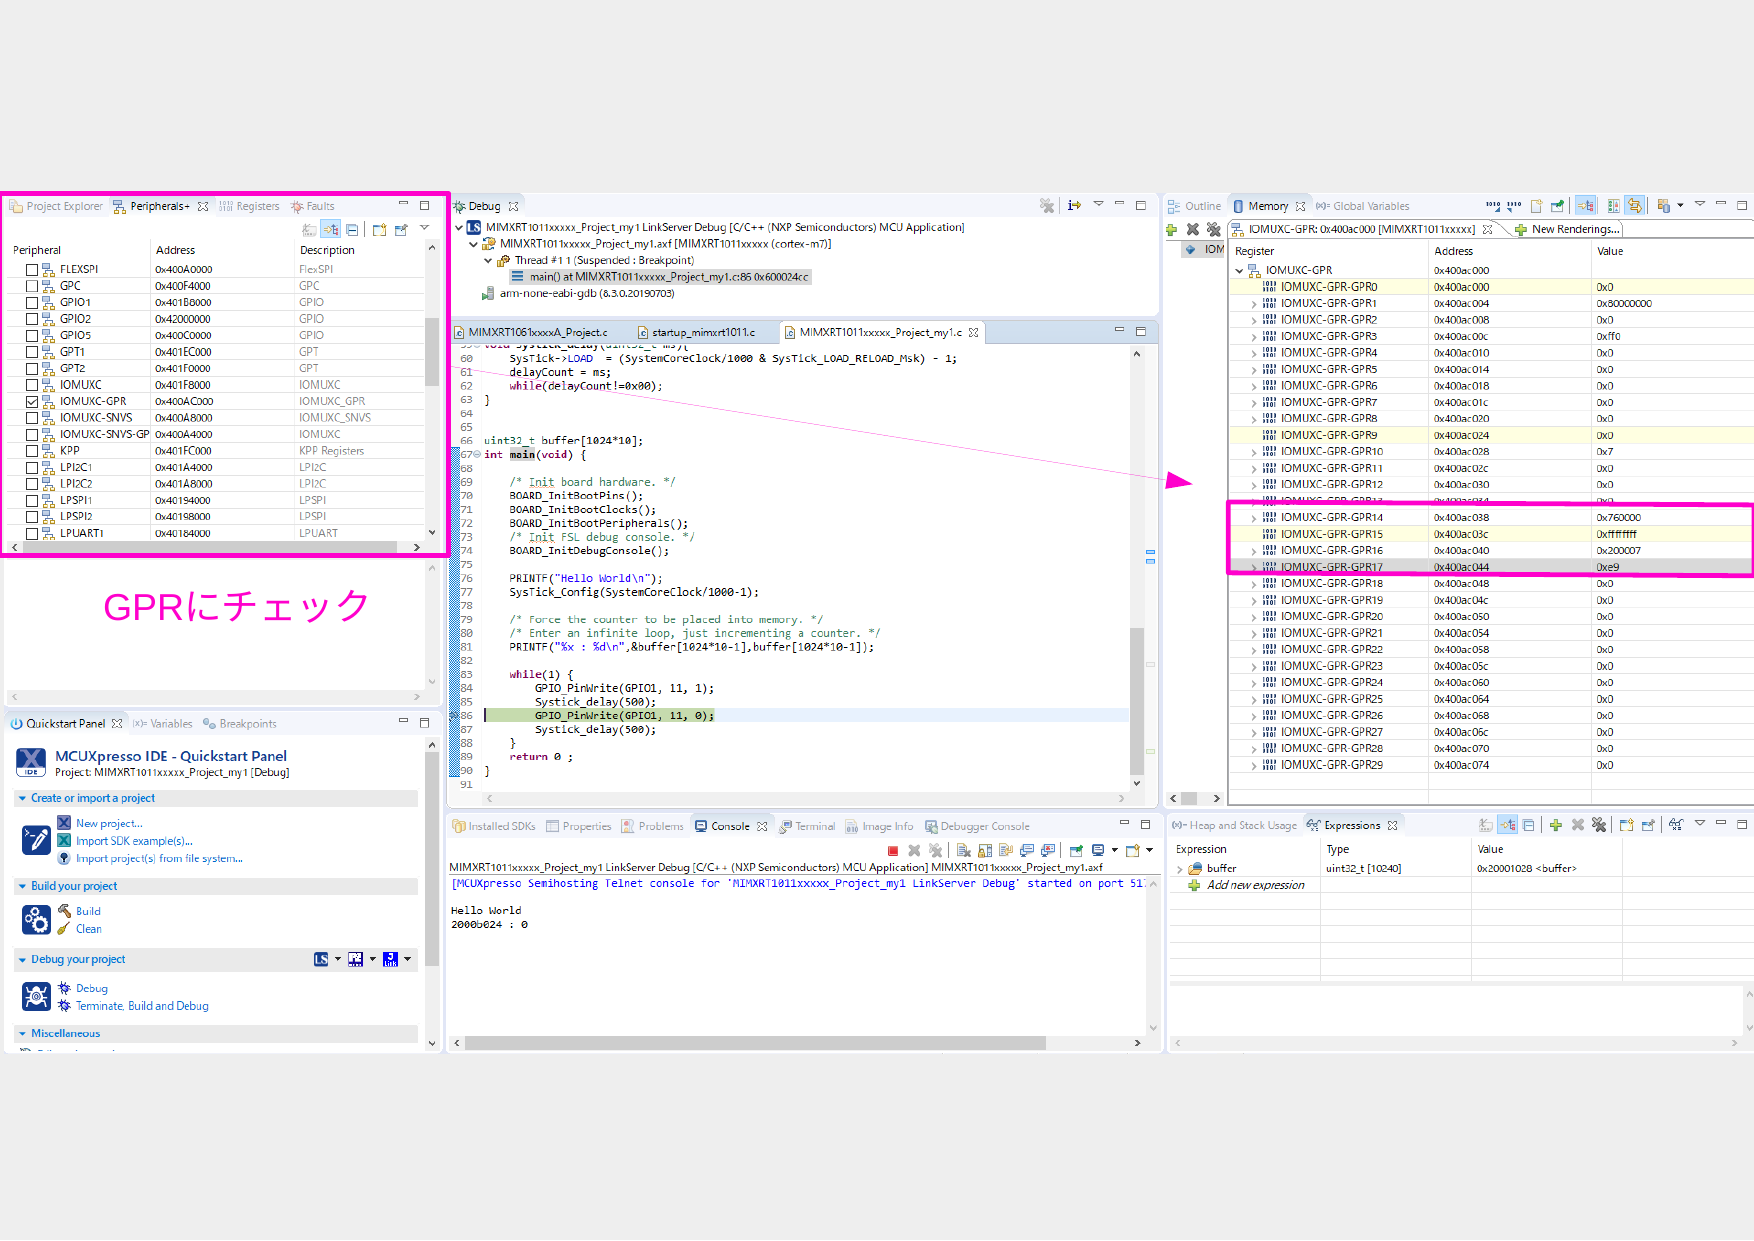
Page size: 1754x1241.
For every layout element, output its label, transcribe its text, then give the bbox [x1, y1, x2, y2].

text_box GPRにチェック [88, 569, 355, 626]
picture [4, 196, 446, 553]
picture [4, 193, 1754, 1054]
picture [1231, 505, 1751, 573]
